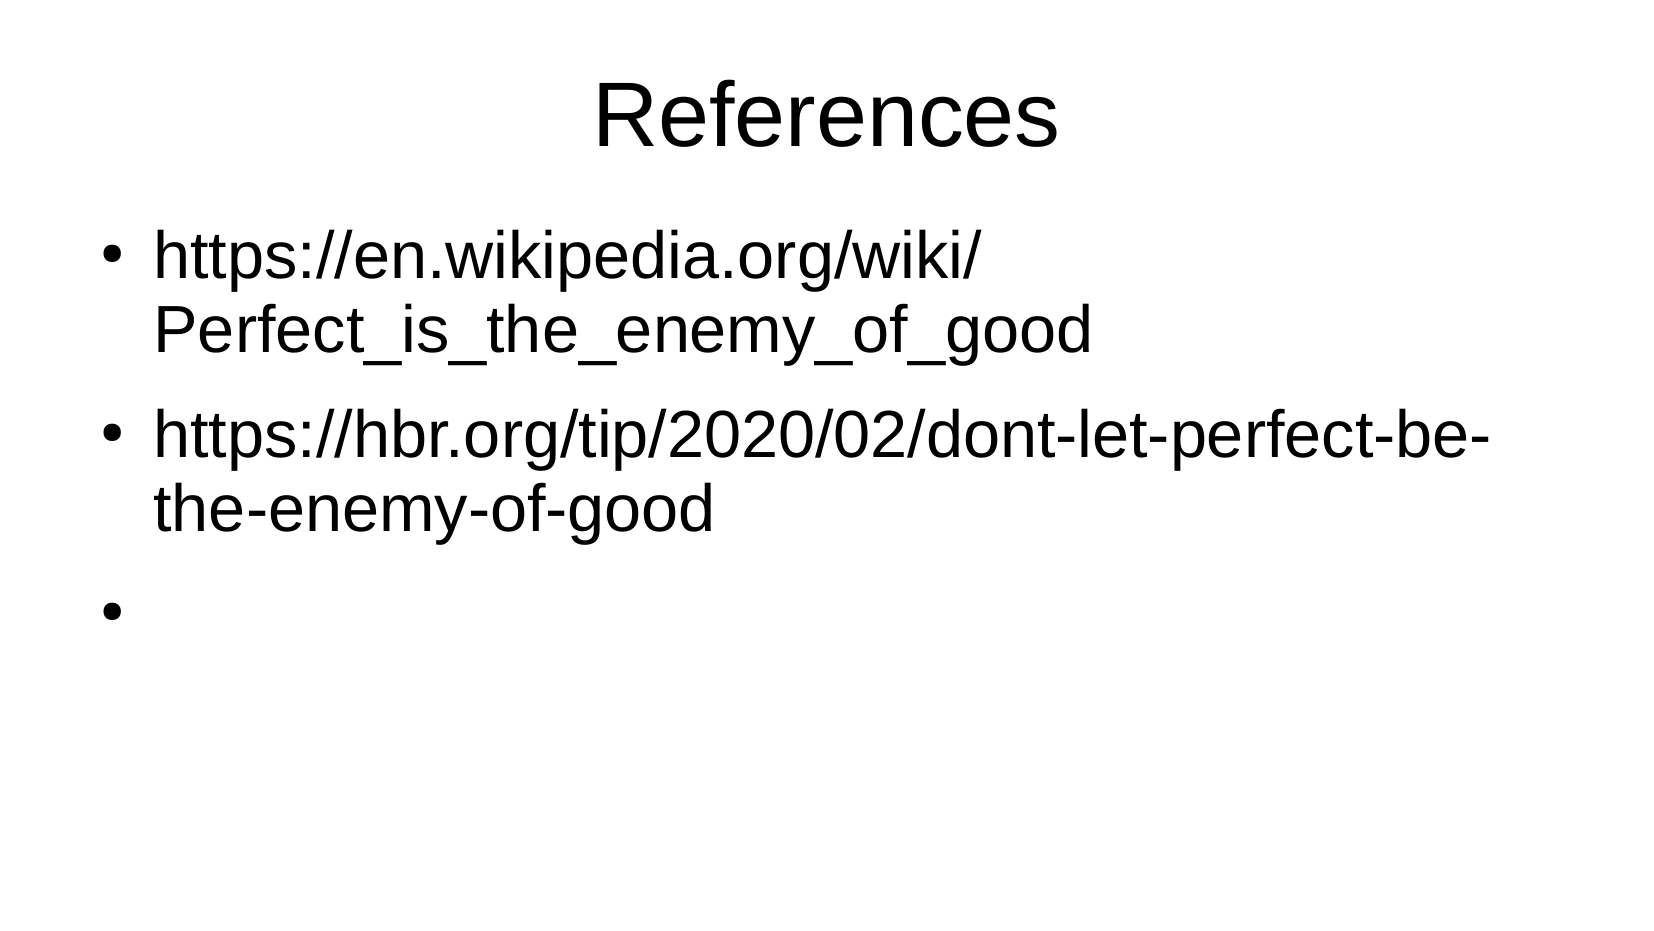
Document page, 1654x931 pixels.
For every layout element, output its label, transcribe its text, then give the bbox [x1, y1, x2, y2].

title References [82, 37, 1571, 193]
list https://en.wikipedia.org/wiki/Perfect_is_the_enemy_of_good https://hbr.org/tip/2020/02/dont-let-perfect-be-the-enemy-of-good [82, 217, 1571, 758]
